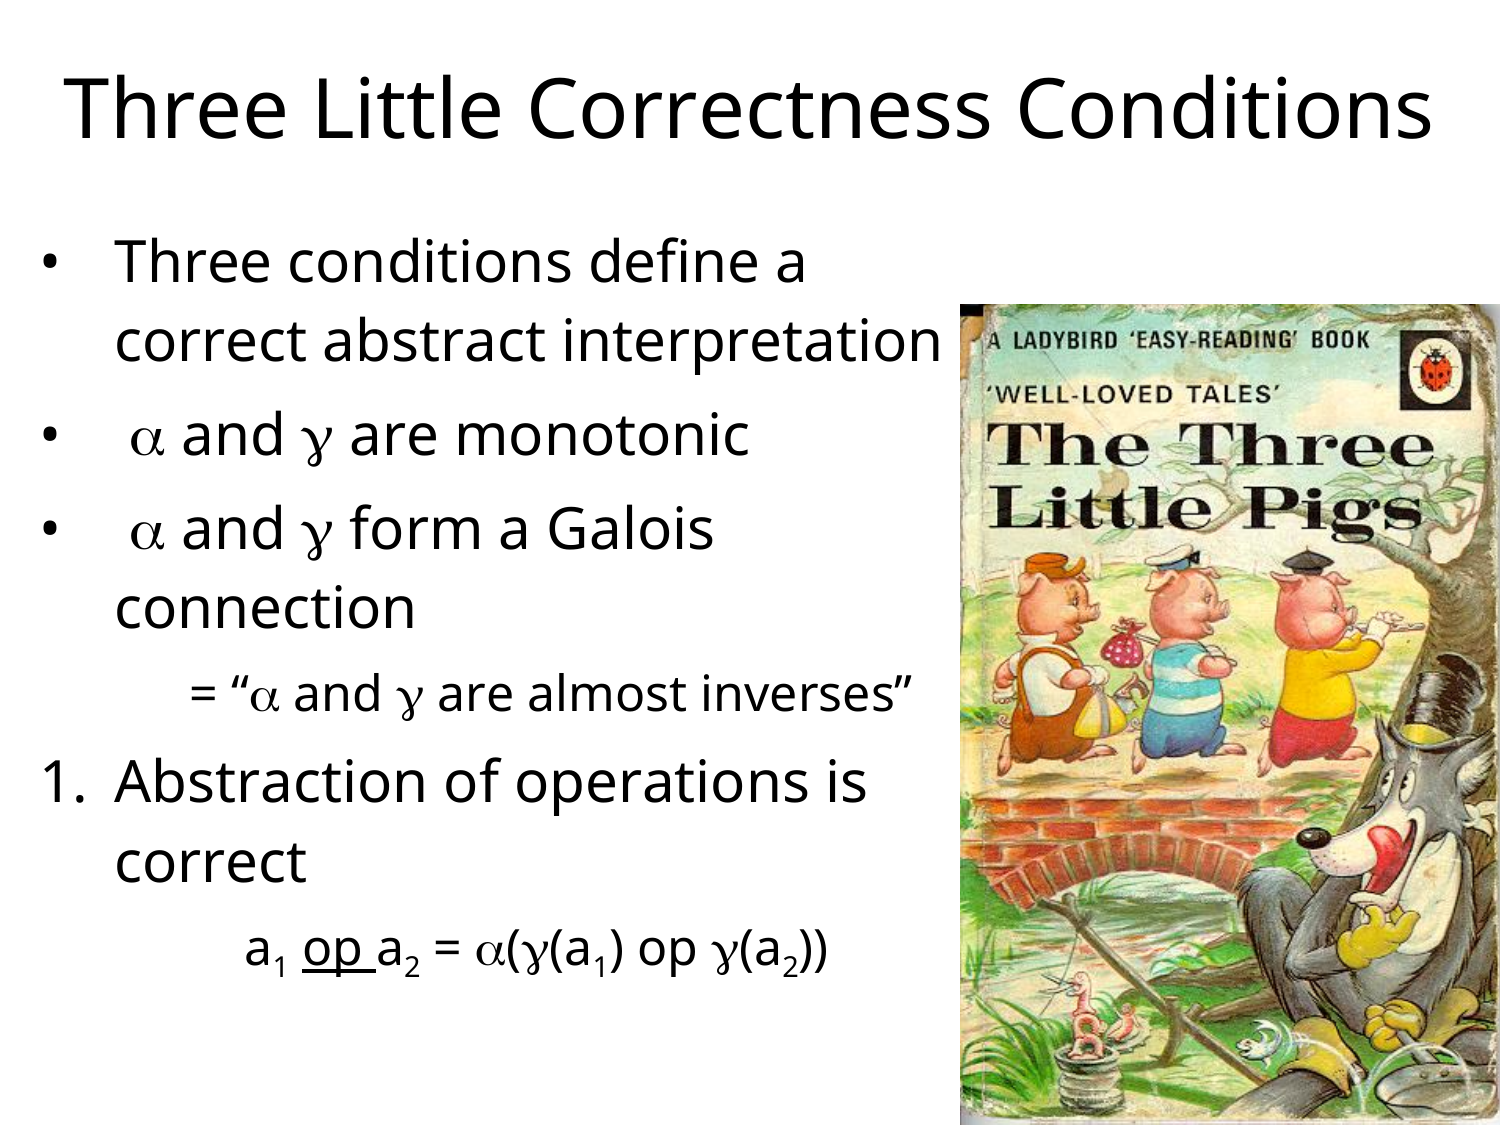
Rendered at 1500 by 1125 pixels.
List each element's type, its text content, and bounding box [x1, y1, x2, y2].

picture [960, 304, 1500, 1125]
title Three Little Correctness Conditions [24, 12, 1476, 201]
list Three conditions define a correct abstract interpretation  and  are monotonic  and  form a Galois connection = “ and  are almost inverses” Abstraction of operations is correct a1 op a2 = ((a1) op (a2)) [24, 212, 963, 1051]
